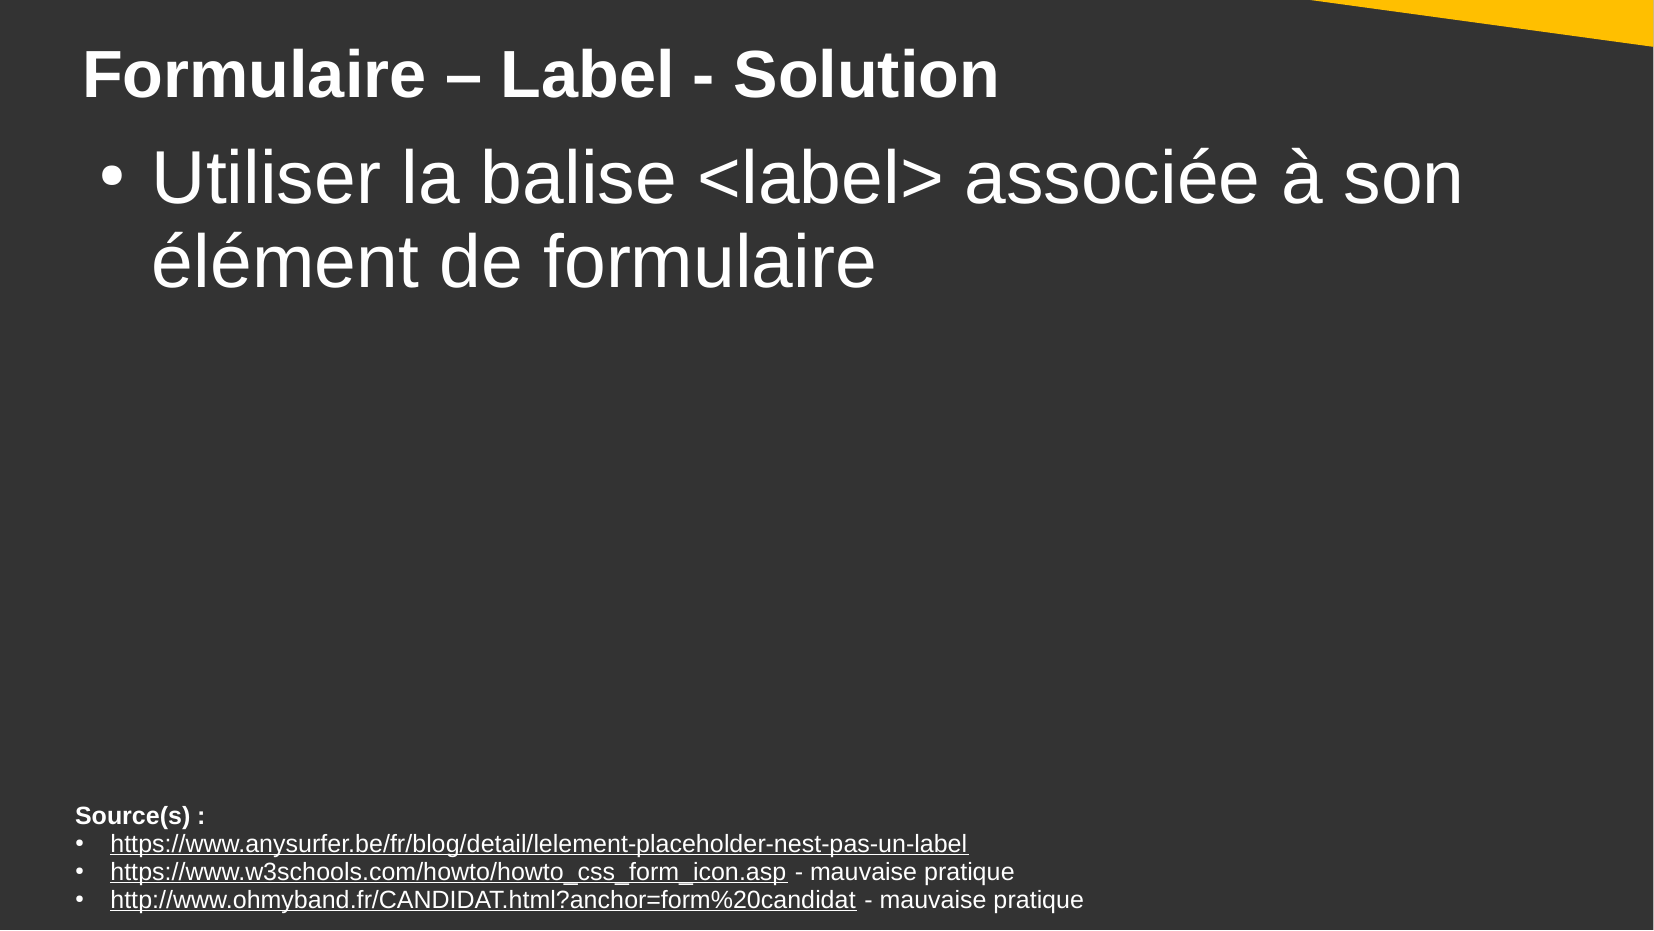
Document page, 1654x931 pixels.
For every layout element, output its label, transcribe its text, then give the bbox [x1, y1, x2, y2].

list Utiliser la balise <label> associée à son élément de formulaire [80, 135, 1620, 709]
text_box Source(s) : https://www.anysurfer.be/fr/blog/detail/lelement-placeholder-nest-pas-un-label https://www.w3schools.com/howto/howto_css_form_icon.asp - mauvaise pratique http://www.ohmyband.fr/CANDIDAT.html?anchor=form%20candidat - mauvaise pratique [60, 794, 1546, 931]
title Formulaire – Label - Solution [82, 37, 1571, 114]
text_box [1310, 0, 1654, 47]
